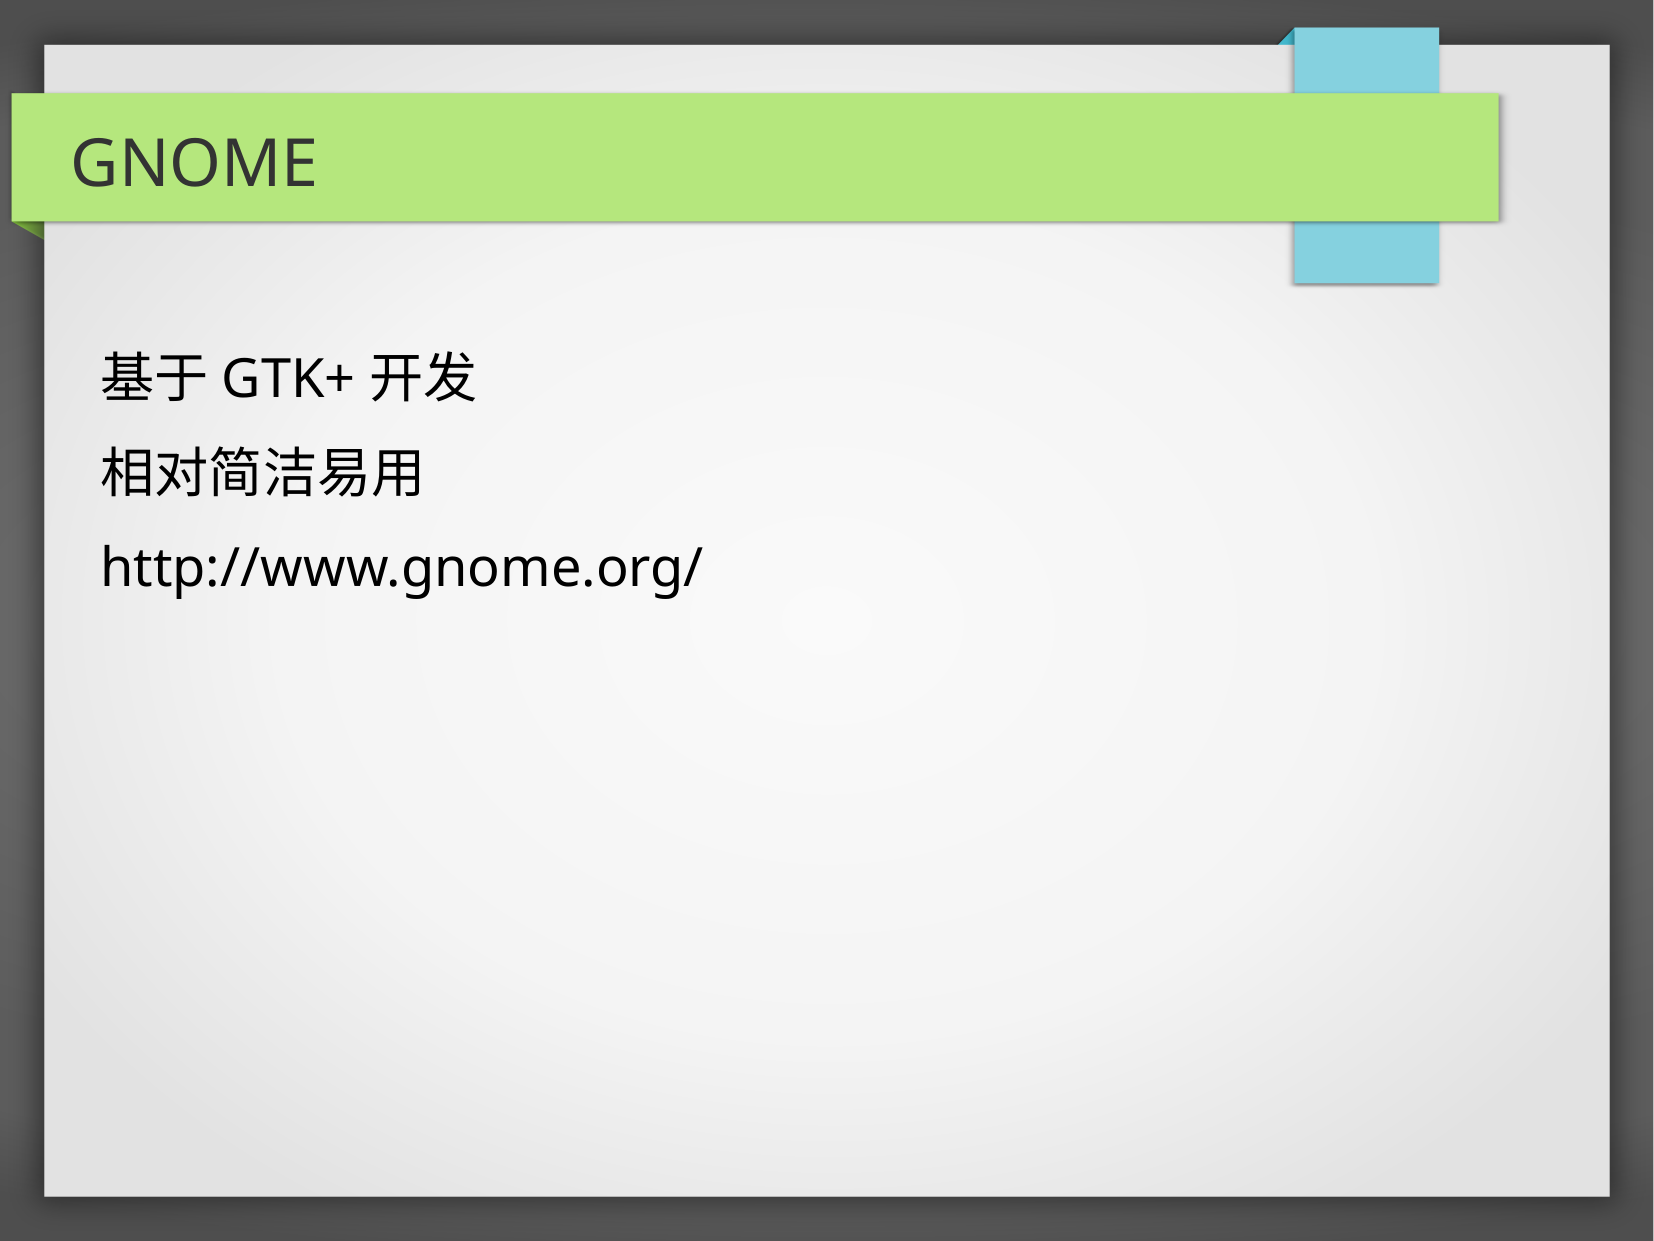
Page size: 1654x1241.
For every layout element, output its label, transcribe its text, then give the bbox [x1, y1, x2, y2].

list 基于GTK+开发 相对简洁易用 http://www.gnome.org/ [82, 343, 1538, 1063]
picture [0, 0, 1654, 1241]
title GNOME [70, 106, 1229, 213]
